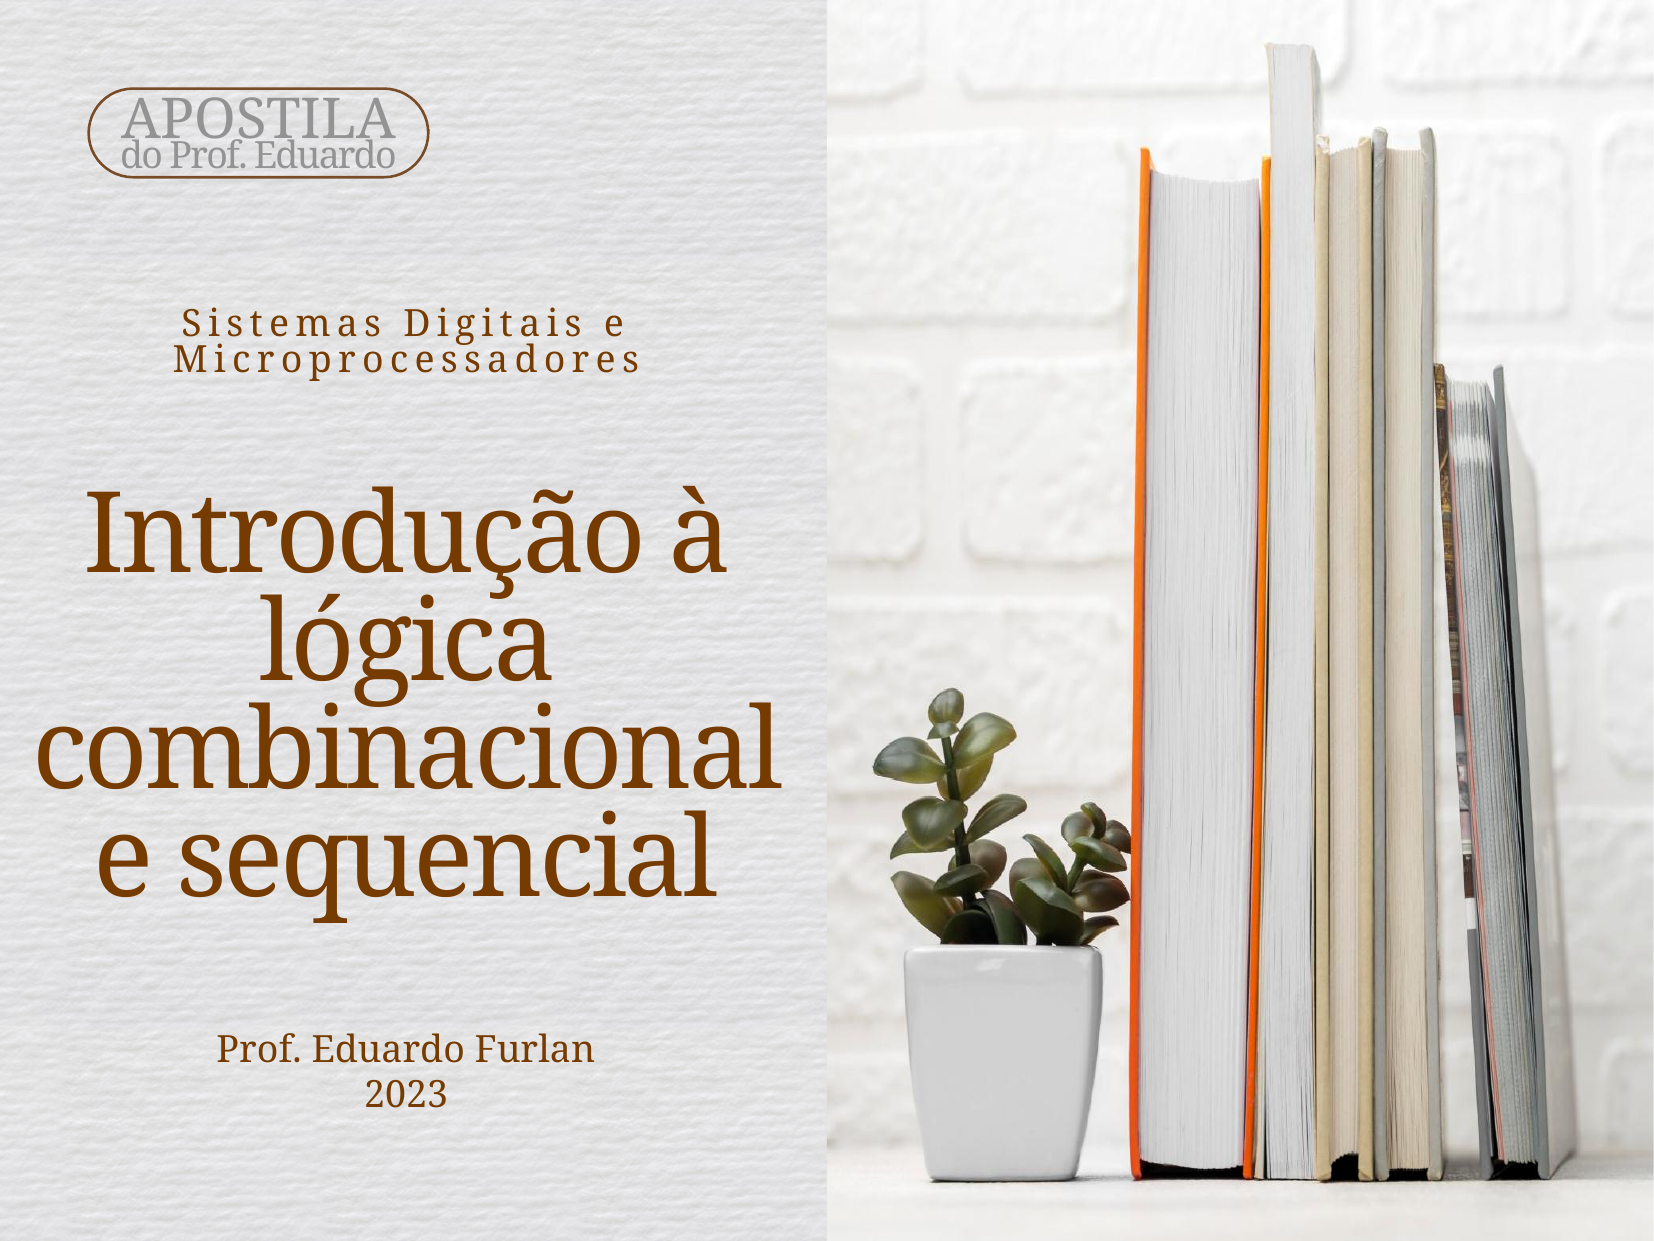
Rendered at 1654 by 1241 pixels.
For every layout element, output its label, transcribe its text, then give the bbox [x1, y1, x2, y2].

picture [826, 0, 1654, 1241]
text_box APOSTILA do Prof. Eduardo [88, 88, 429, 178]
text_box Sistemas Digitais e Microprocessadores Introdução à lógica combinacional e sequencial Prof. Eduardo Furlan 2023 [0, 300, 813, 1122]
text_box [0, 0, 826, 1241]
